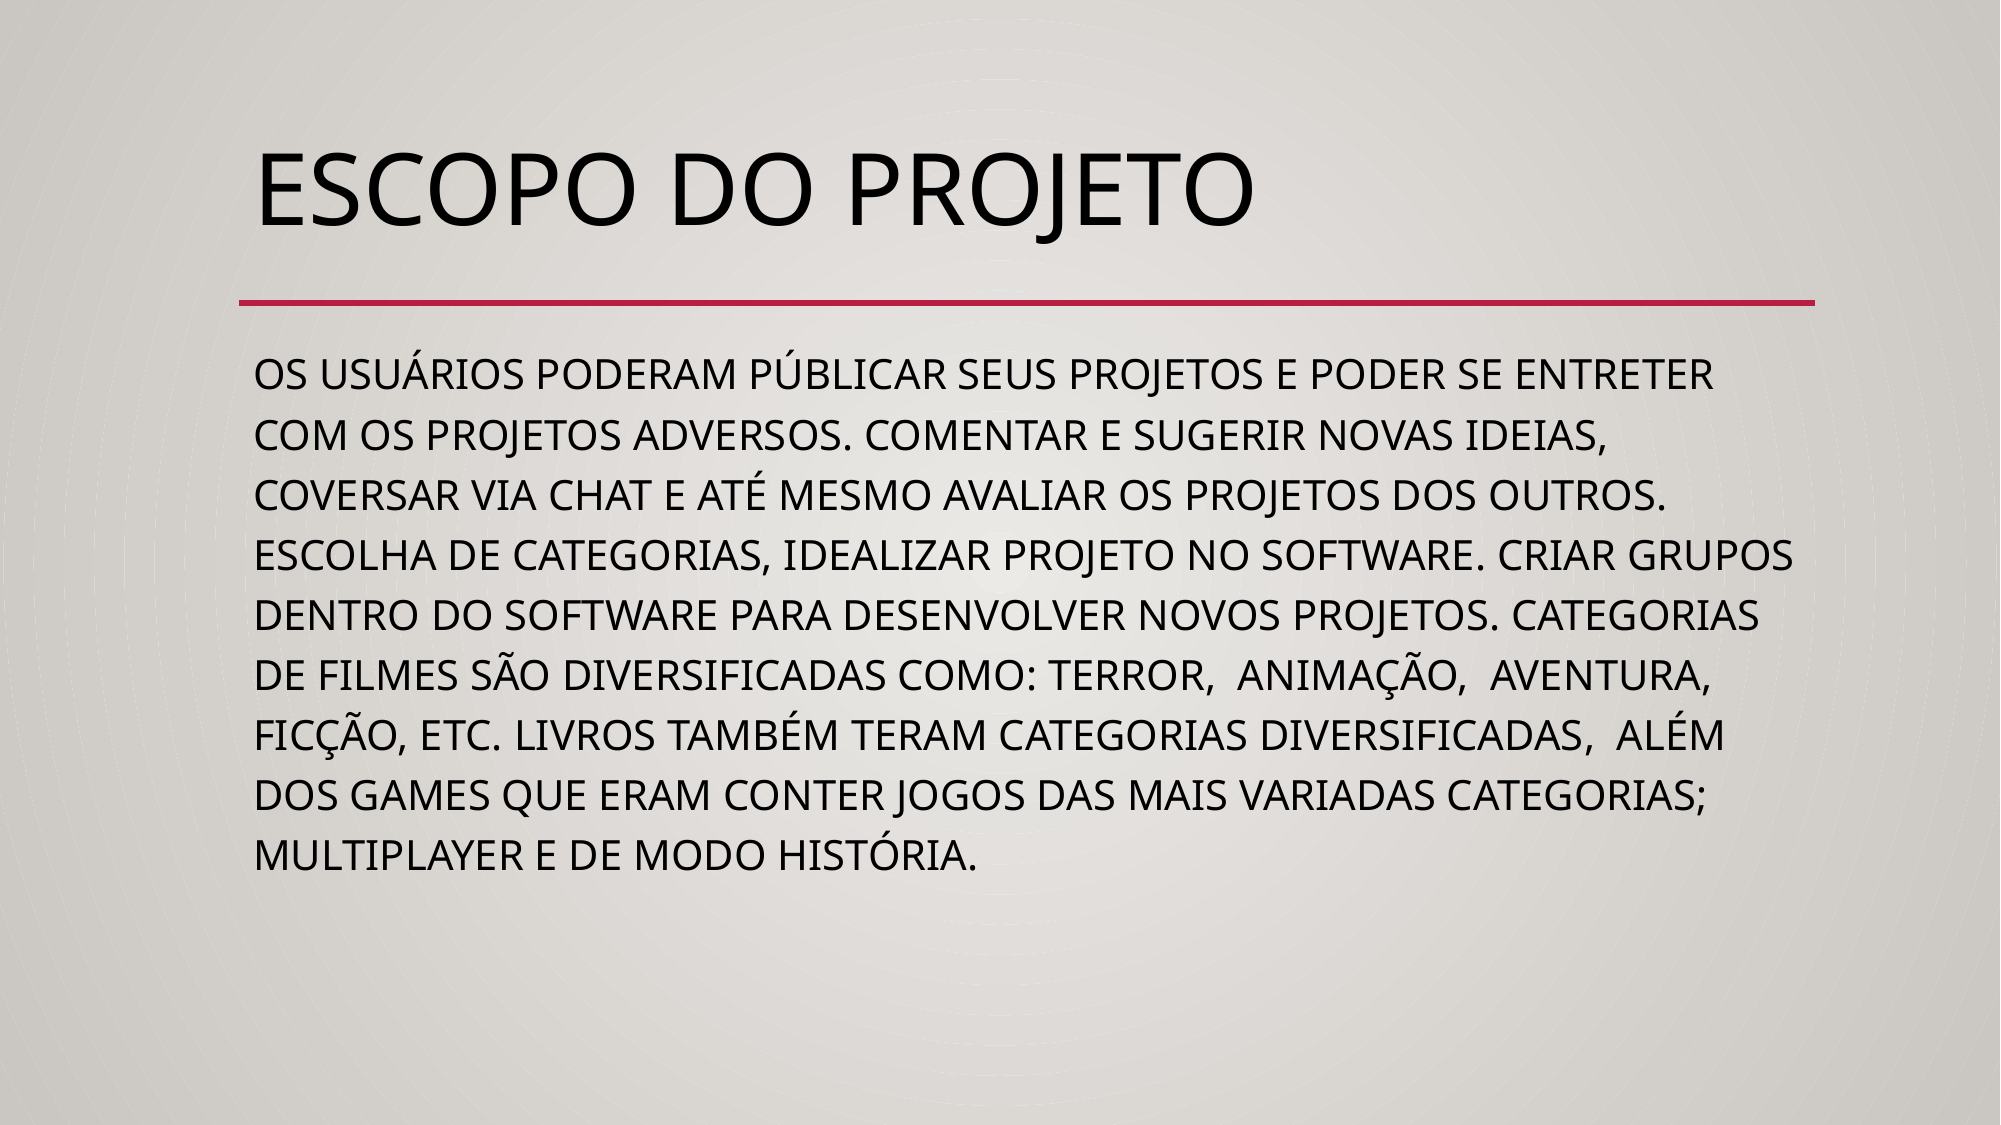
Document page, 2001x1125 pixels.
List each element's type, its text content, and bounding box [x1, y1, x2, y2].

title ESCOPO DO PROJETO [238, 131, 1814, 305]
list OS USUÁRIOS PODERAM PÚBLICAR SEUS PROJETOS E PODER SE ENTRETER COM OS PROJETOS ADVERSOS. COMENTAR E SUGERIR NOVAS IDEIAS, COVERSAR VIA CHAT E ATÉ MESMO AVALIAR OS PROJETOS DOS OUTROS. ESCOLHA DE CATEGORIAS, IDEALIZAR PROJETO NO SOFTWARE. CRIAR GRUPOS DENTRO DO SOFTWARE PARA DESENVOLVER NOVOS PROJETOS. CATEGORIAS DE FILMES SÃO DIVERSIFICADAS COMO: TERROR, ANIMAÇÃO, AVENTURA, FICÇÃO, ETC. LIVROS TAMBÉM TERAM CATEGORIAS DIVERSIFICADAS, ALÉM DOS GAMES QUE ERAM CONTER JOGOS DAS MAIS VARIADAS CATEGORIAS; MULTIPLAYER E DE MODO HISTÓRIA. [238, 330, 1814, 897]
